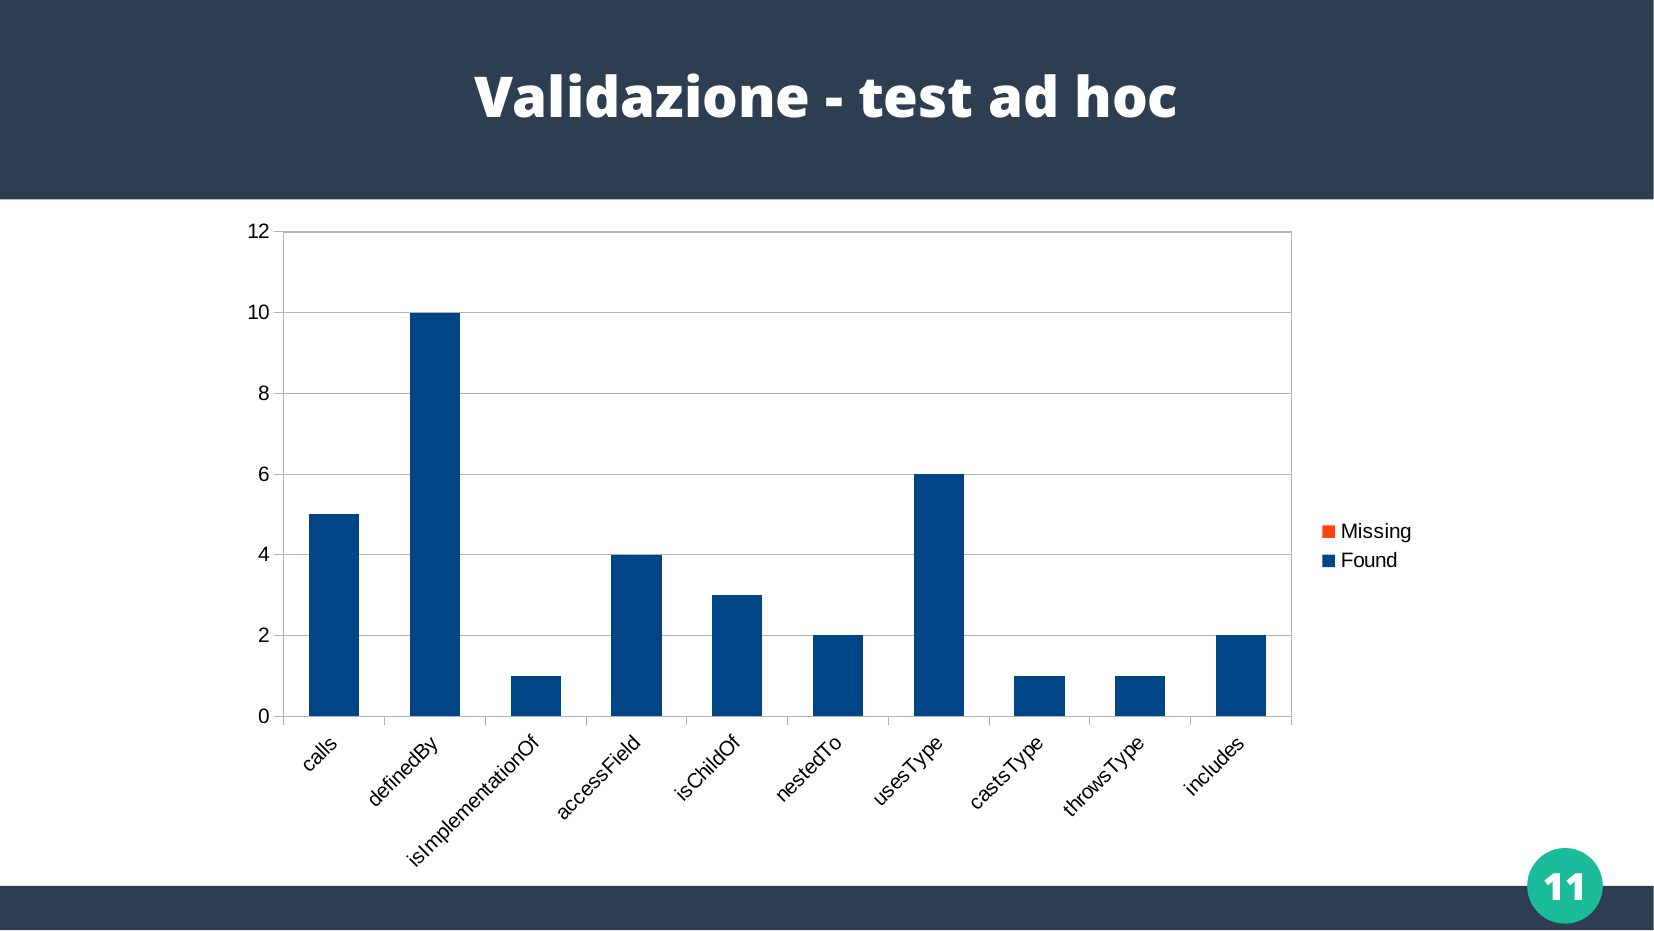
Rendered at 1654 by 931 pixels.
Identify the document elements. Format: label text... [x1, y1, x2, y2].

chart [223, 206, 1431, 886]
title Validazione - test ad hoc [59, 37, 1595, 156]
